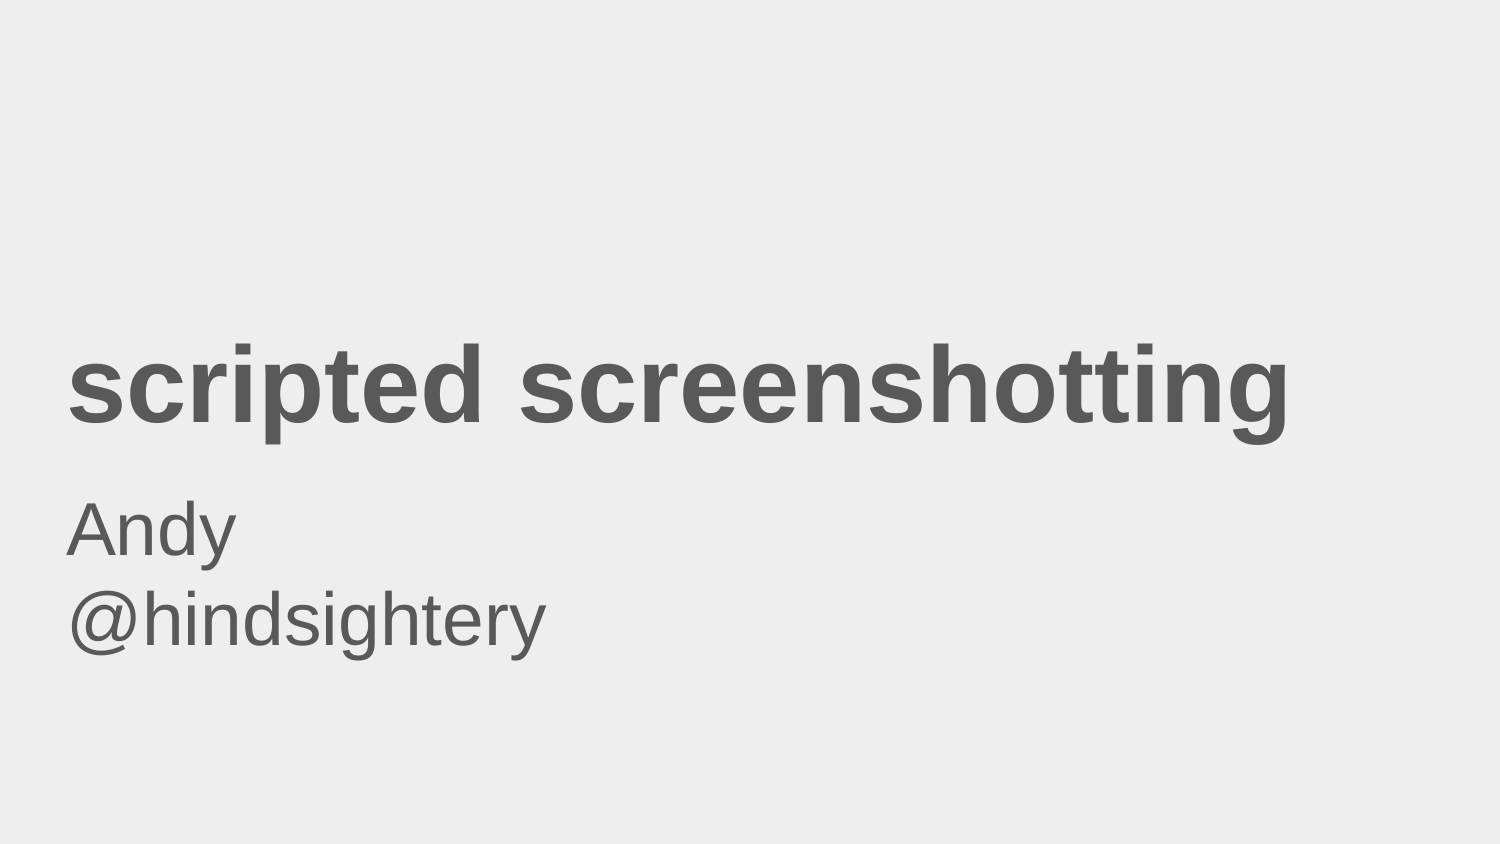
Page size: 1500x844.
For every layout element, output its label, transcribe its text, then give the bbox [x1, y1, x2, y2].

title scripted screenshotting [51, 122, 1449, 459]
subtitle Andy @hindsightery [51, 464, 1449, 595]
